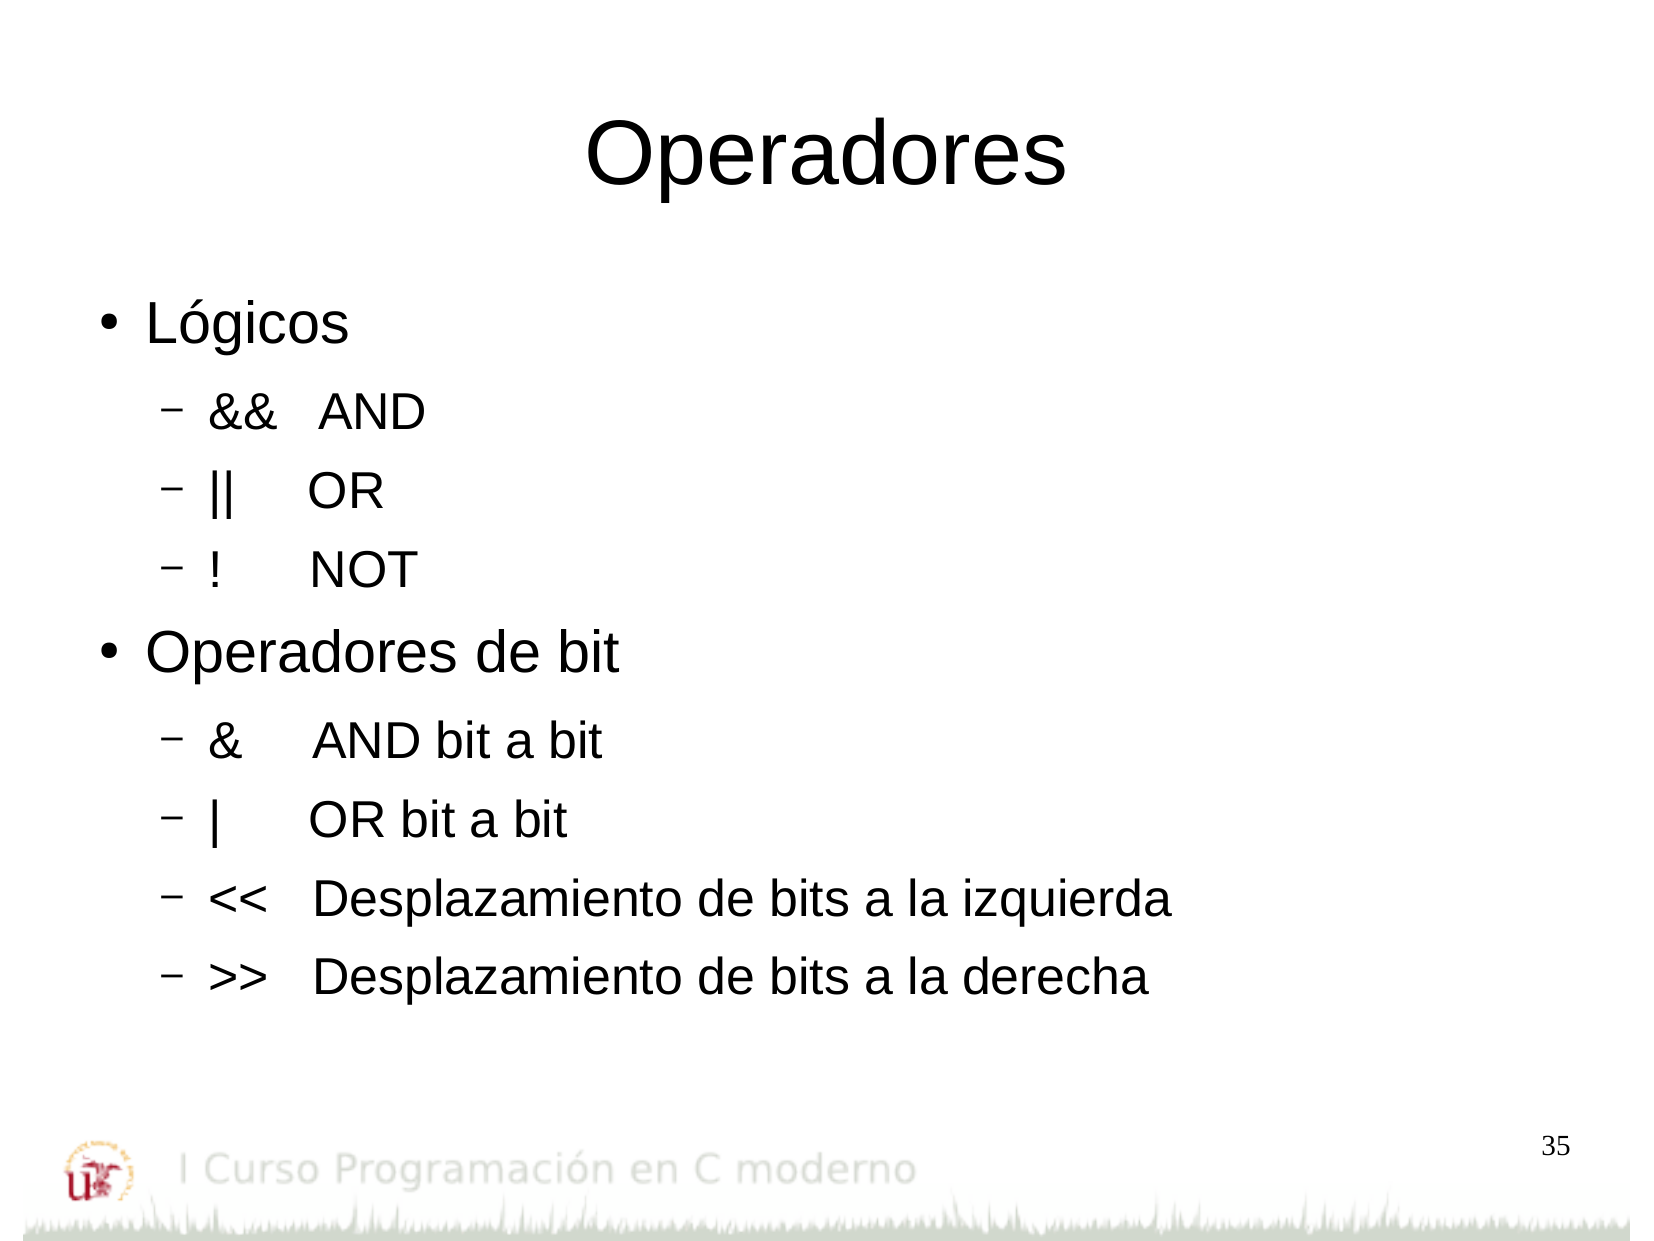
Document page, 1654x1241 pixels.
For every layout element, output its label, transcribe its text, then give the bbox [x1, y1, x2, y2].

title Operadores [82, 49, 1571, 257]
picture [23, 1136, 1630, 1241]
list Lógicos && AND || OR ! NOT Operadores de bit & AND bit a bit | OR bit a bit << Desplazamiento de bits a la izquierda >> Desplazamiento de bits a la derecha [82, 290, 1538, 1010]
